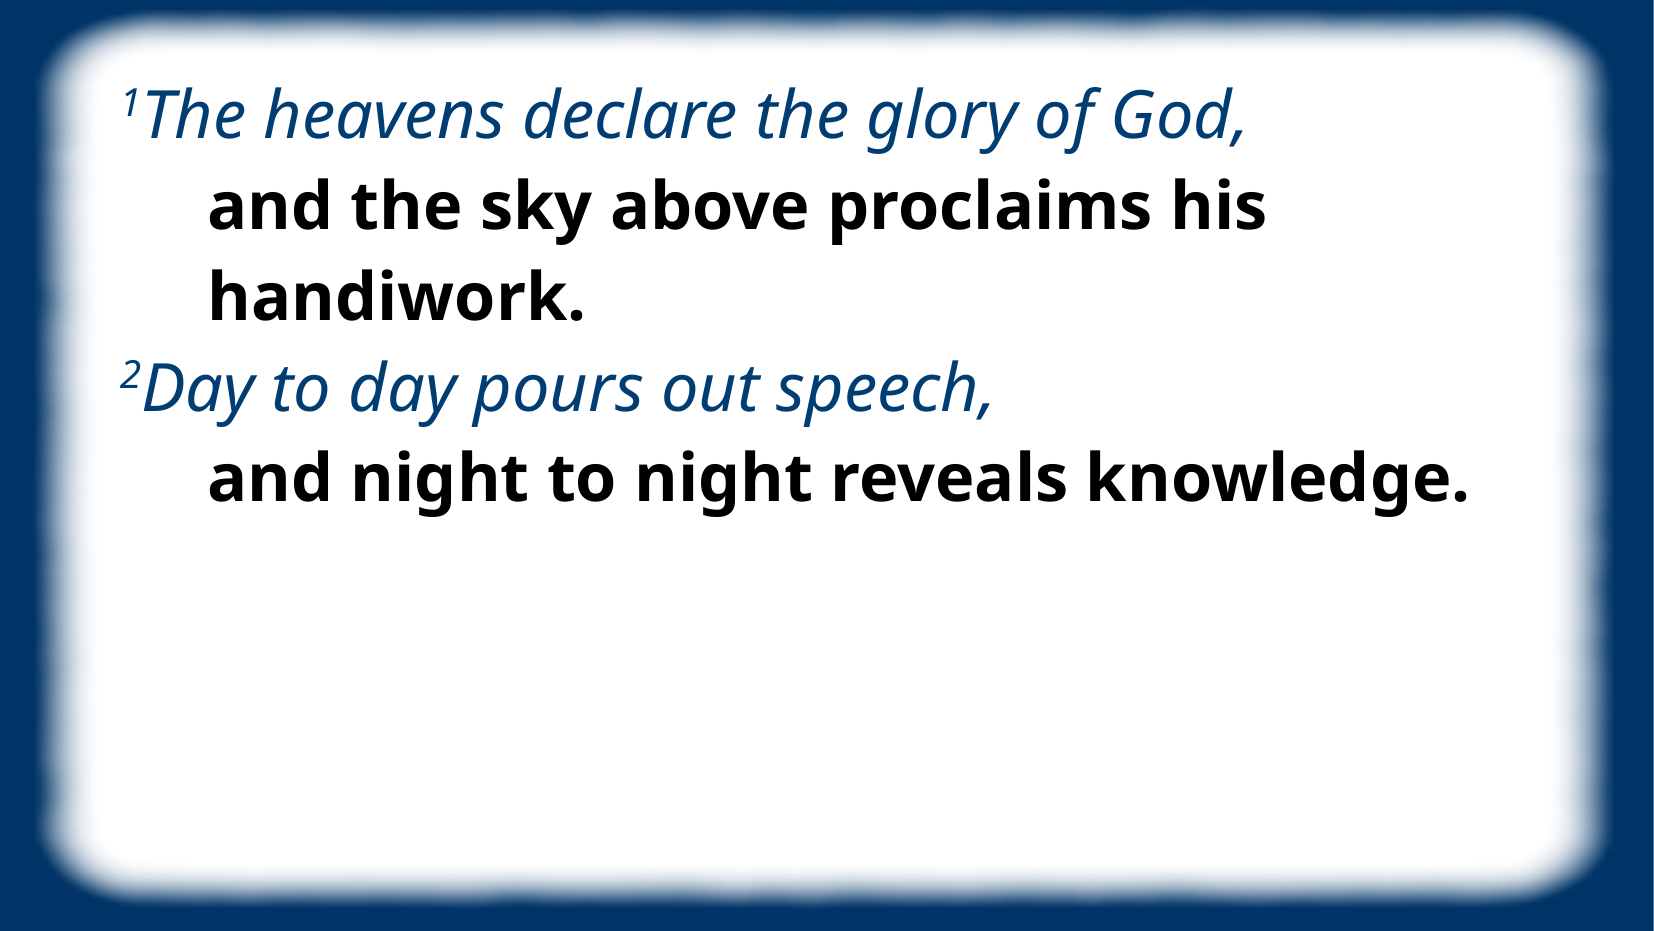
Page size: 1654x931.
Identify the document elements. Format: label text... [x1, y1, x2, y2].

text_box 1The heavens declare the glory of God, and the sky above proclaims his handiwork. 2Day to day pours out speech, and night to night reveals knowledge. [105, 60, 1546, 519]
picture [0, 0, 1654, 931]
